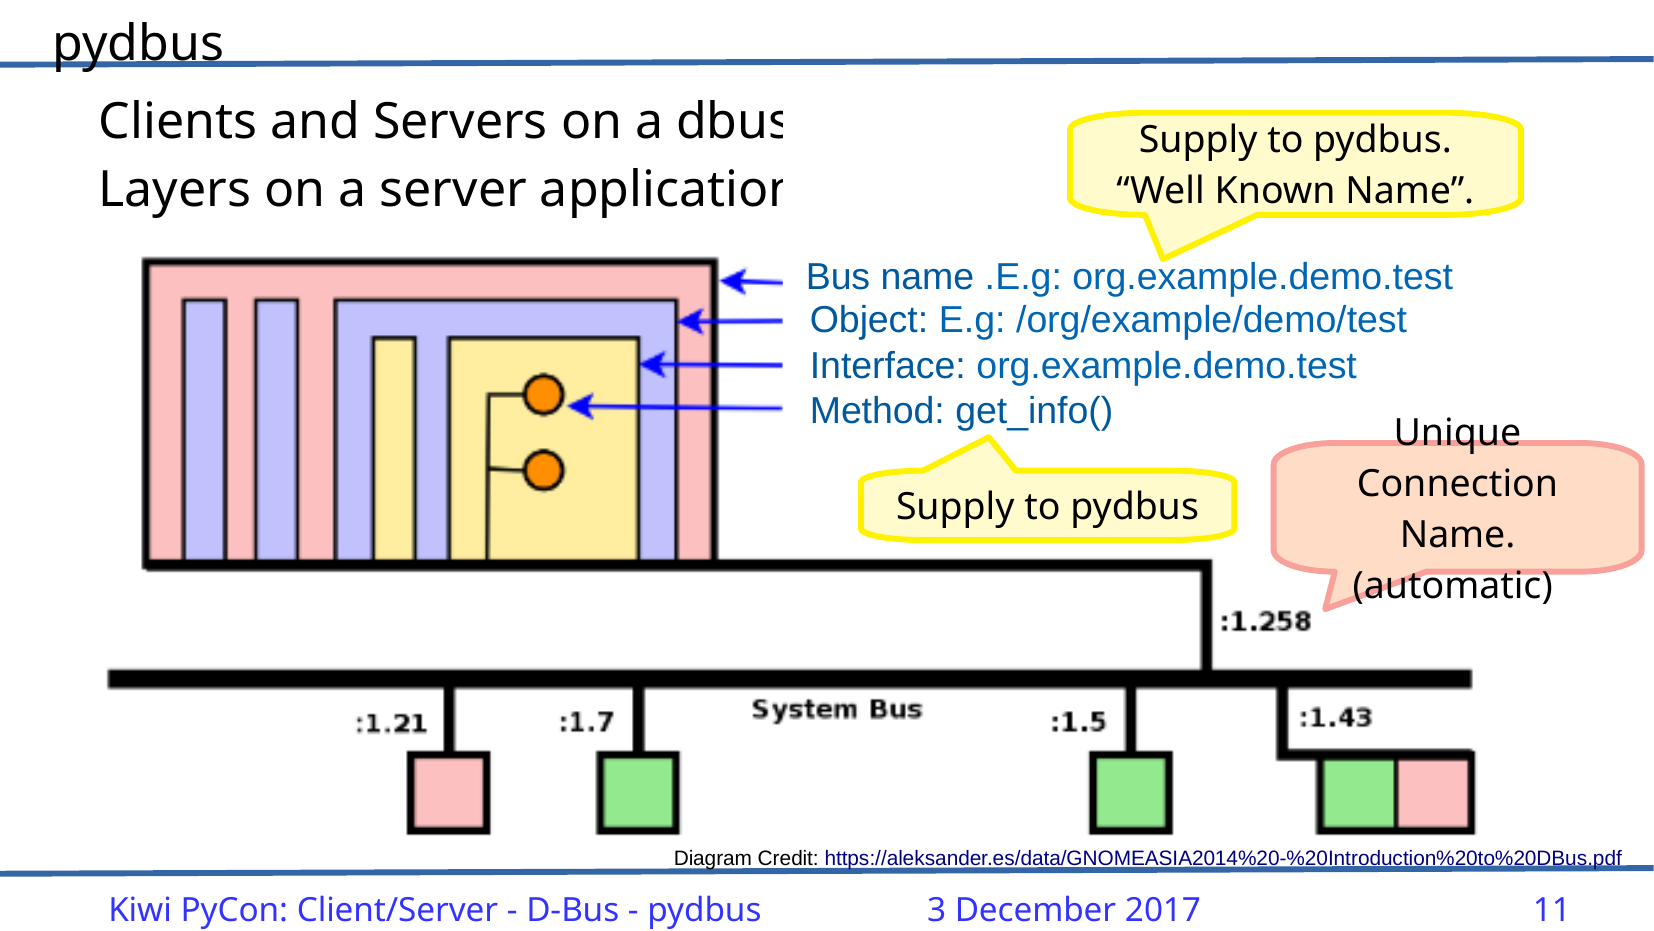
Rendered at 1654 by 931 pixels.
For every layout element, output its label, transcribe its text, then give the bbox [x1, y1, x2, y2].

text_box Bus name .E.g: org.example.demo.test [791, 247, 1469, 305]
text_box Supply to pydbus [861, 437, 1235, 541]
text_box Supply to pydbus. “Well Known Name”. [1070, 112, 1522, 260]
picture [86, 253, 1505, 855]
text_box pydbus [37, 0, 1540, 76]
text_box [1458, 427, 1470, 443]
text_box [1506, 427, 1516, 433]
text_box Method: get_info() [795, 382, 1140, 439]
text_box Object: E.g: /org/example/demo/test [795, 291, 1423, 348]
text_box Unique Connection Name. (automatic) [1273, 443, 1642, 610]
text_box [1426, 427, 1437, 443]
text_box Clients and Servers on a dbus. Layers on a server application [84, 77, 1586, 206]
text_box Diagram Credit: https://aleksander.es/data/GNOMEASIA2014%20-%20Introduction%20to%20DBus.pdf [659, 839, 1643, 901]
text_box [783, 87, 1642, 541]
picture [1369, 590, 1378, 596]
picture [1390, 582, 1401, 596]
text_box Interface: org.example.demo.test [795, 336, 1373, 394]
